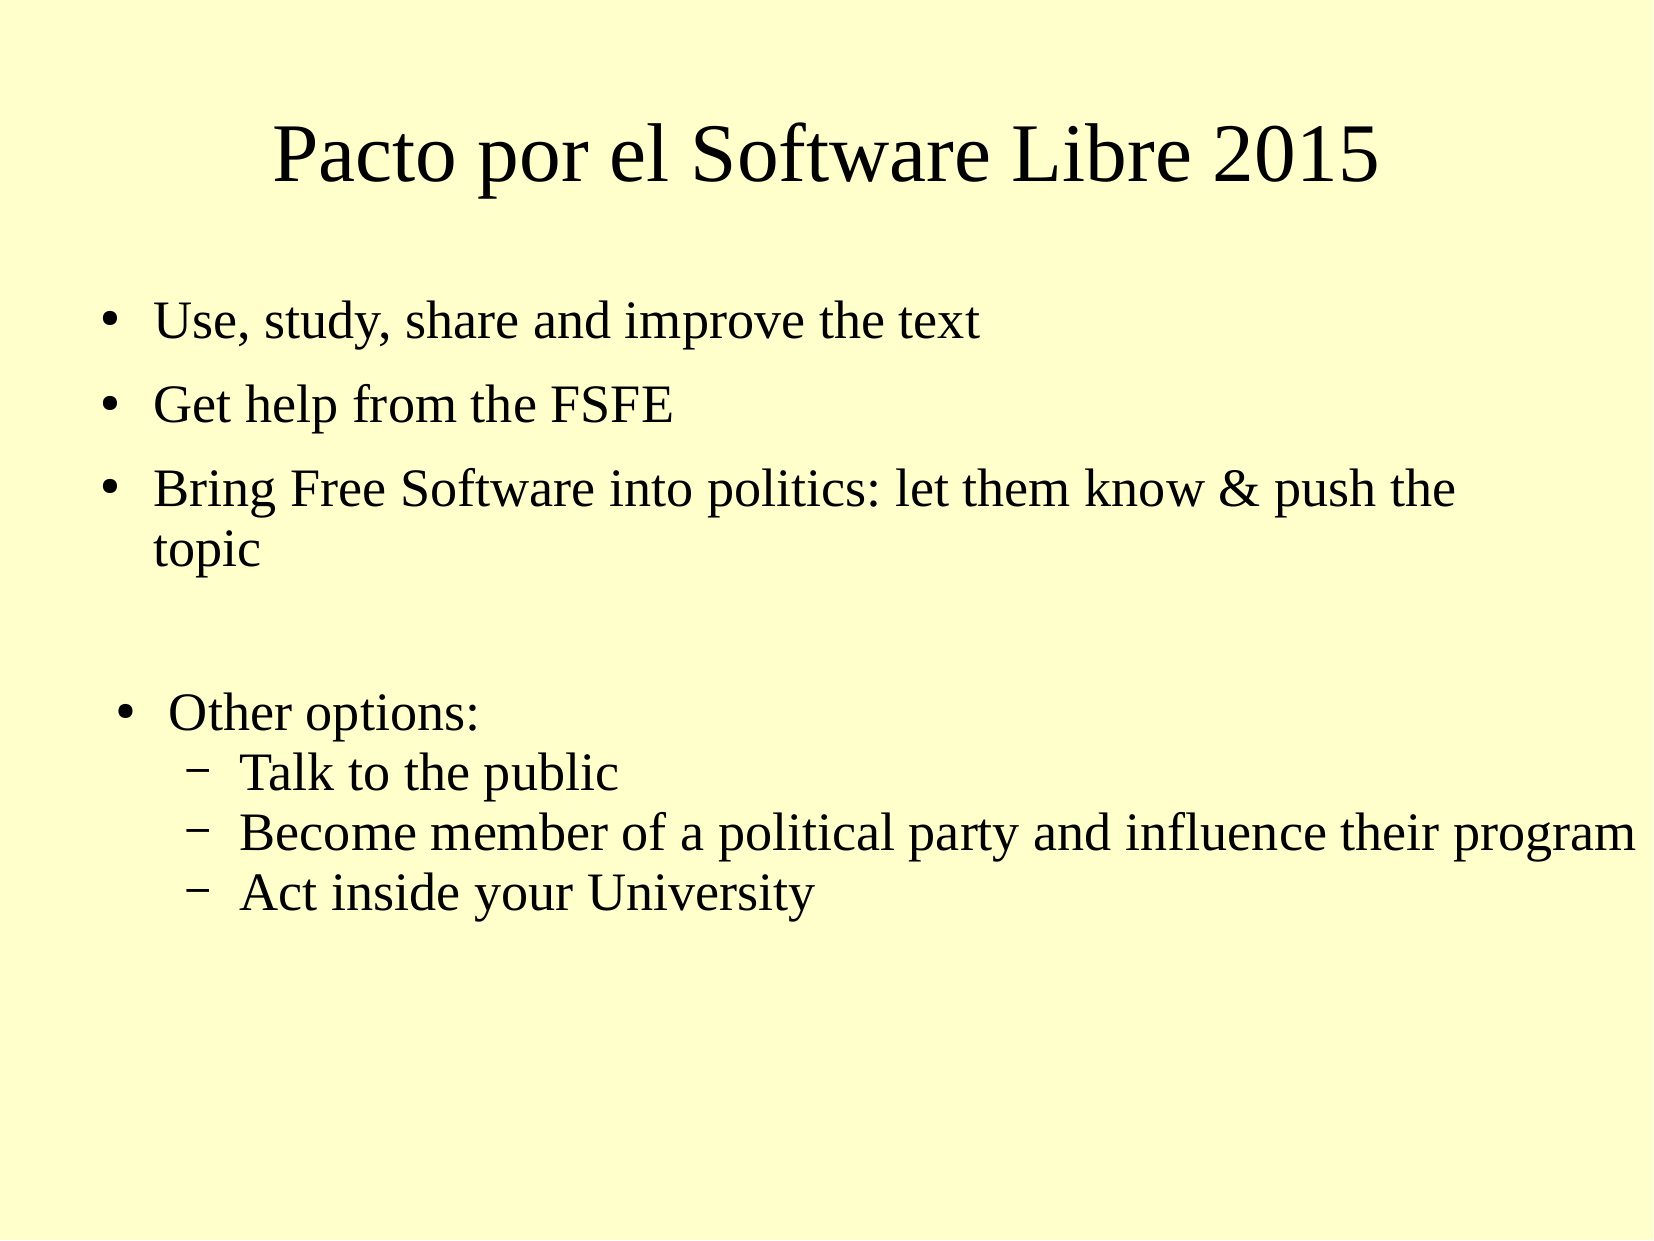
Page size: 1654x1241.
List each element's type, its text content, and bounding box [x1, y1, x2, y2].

list Use, study, share and improve the text Get help from the FSFE Bring Free Software into politics: let them know & push the topic [82, 290, 1538, 1010]
text_box Other options: Talk to the public Become member of a political party and influence their program Act inside your University [83, 675, 1654, 1003]
title Pacto por el Software Libre 2015 [82, 49, 1571, 257]
